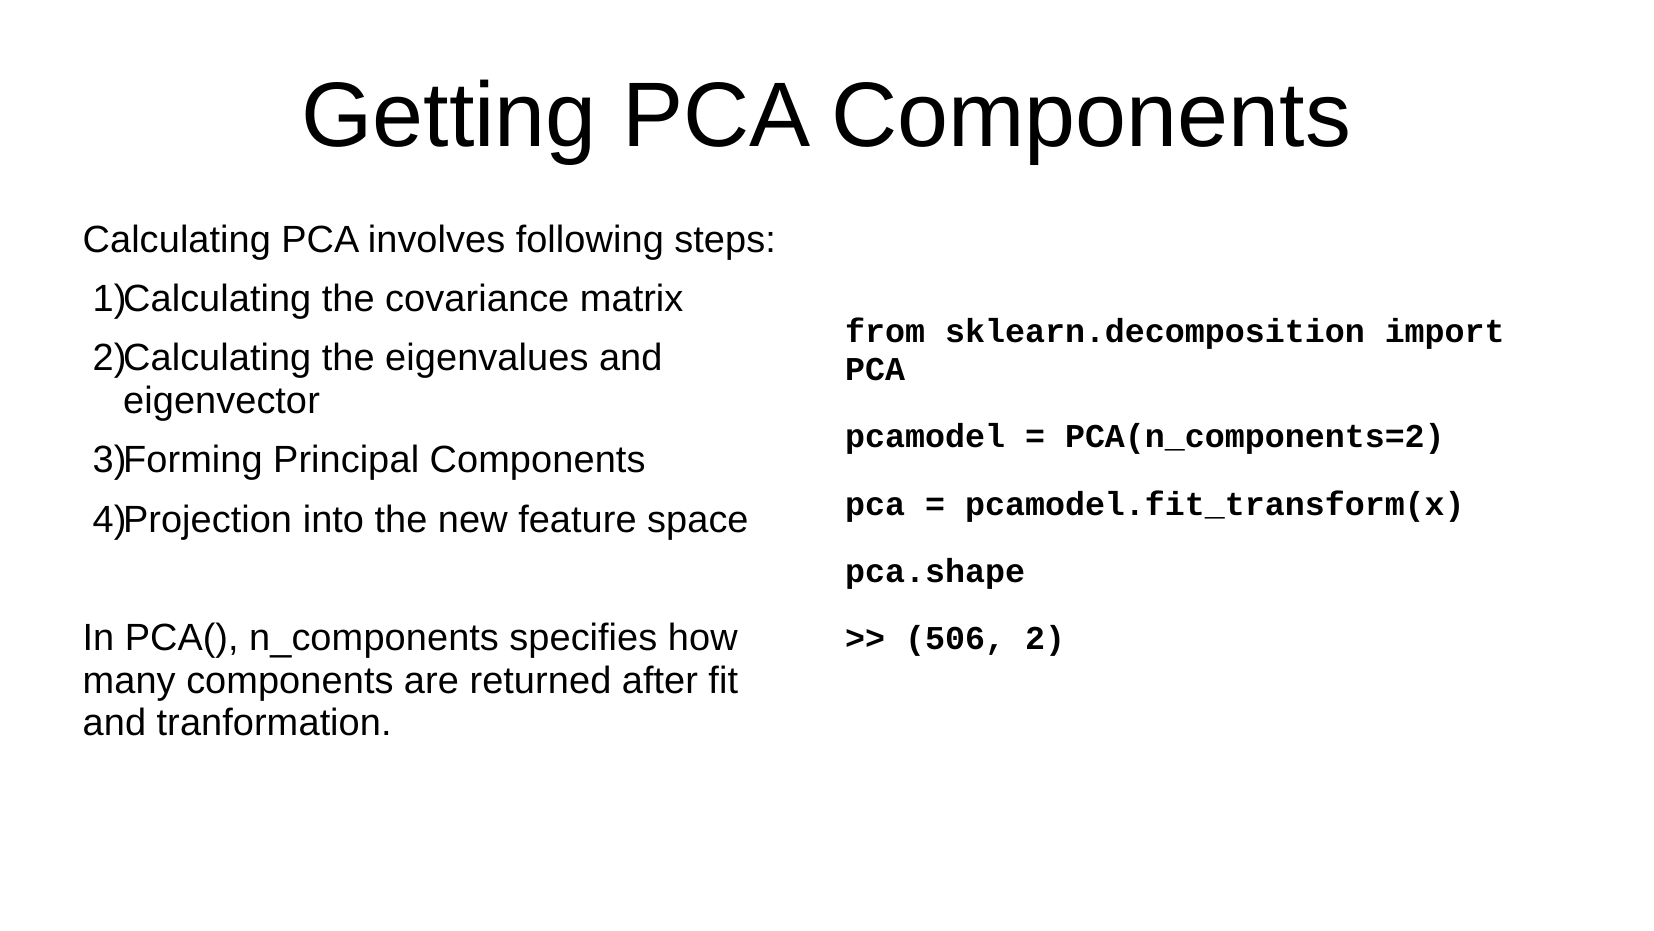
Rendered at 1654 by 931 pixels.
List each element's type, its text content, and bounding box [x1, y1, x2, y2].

title Getting PCA Components [82, 37, 1571, 193]
list Calculating PCA involves following steps: Calculating the covariance matrix Calculating the eigenvalues and eigenvector Forming Principal Components Projection into the new feature space In PCA(), n_components specifies how many components are returned after fit and tranformation. [82, 217, 809, 758]
list from sklearn.decomposition import PCA pcamodel = PCA(n_components=2) pca = pcamodel.fit_transform(x) pca.shape >> (506, 2) [845, 217, 1572, 758]
